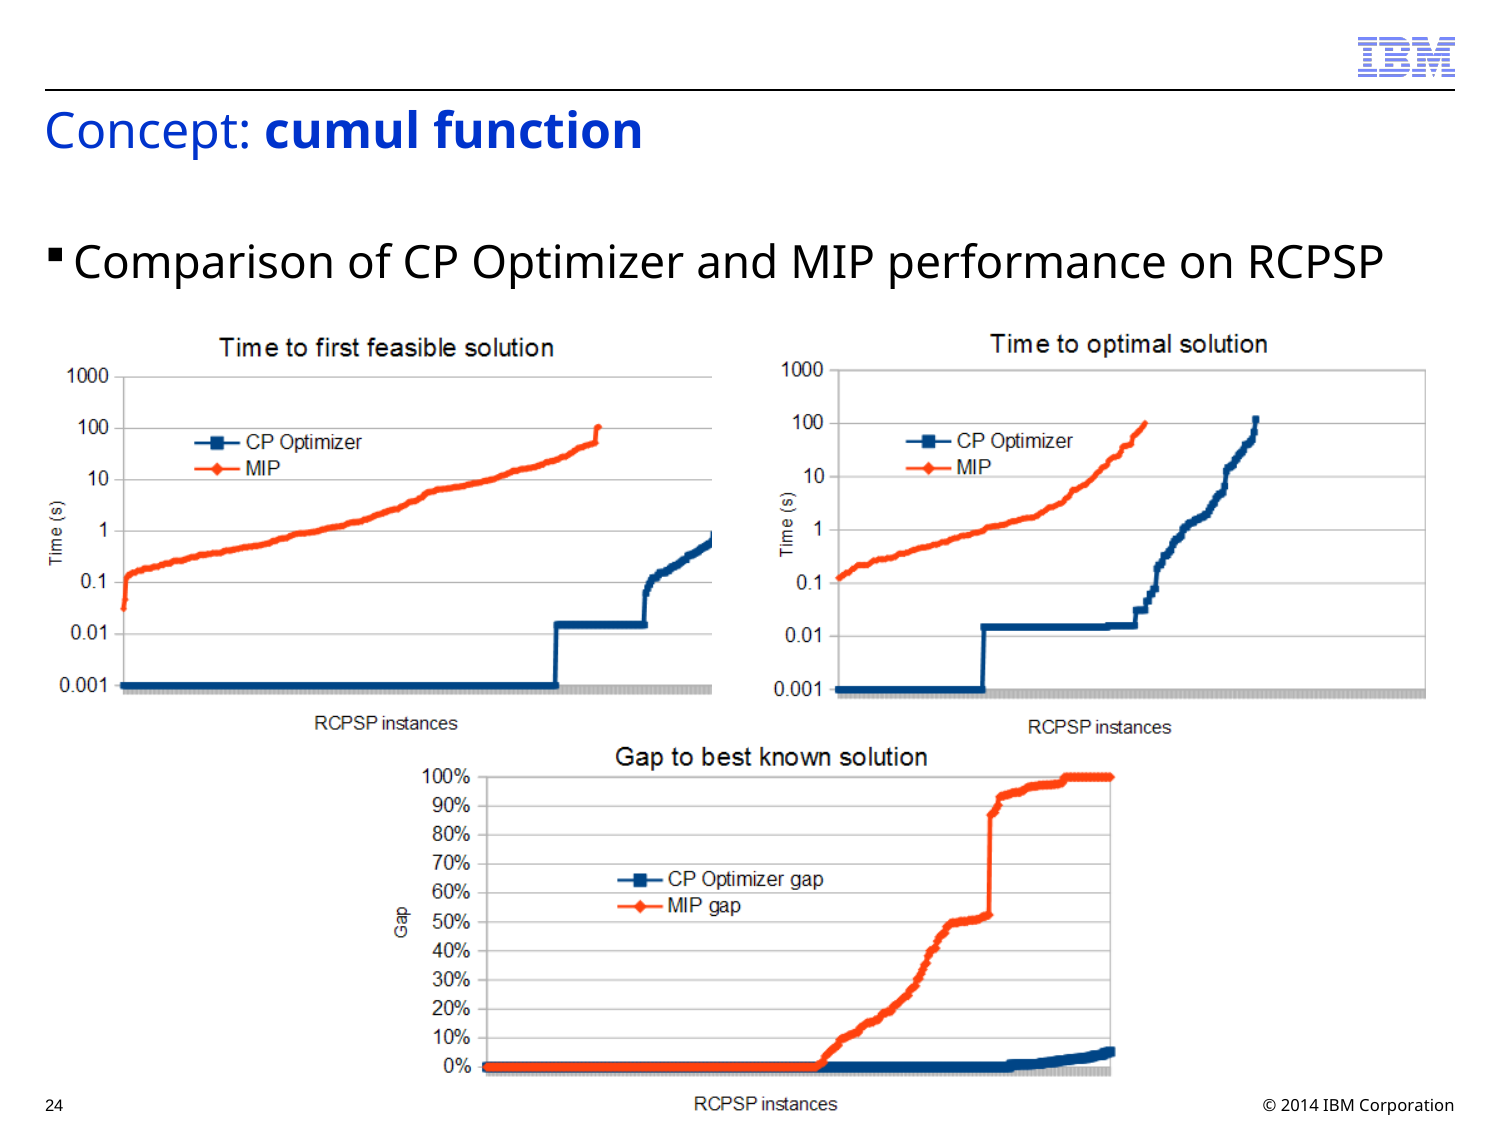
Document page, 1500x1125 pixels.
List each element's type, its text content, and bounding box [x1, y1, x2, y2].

picture [382, 742, 1121, 1113]
title Concept: cumul function [29, 97, 1500, 203]
picture [760, 329, 1426, 735]
picture [1358, 37, 1455, 77]
list Comparison of CP Optimizer and MIP performance on RCPSP [29, 224, 1426, 315]
picture [33, 324, 712, 731]
